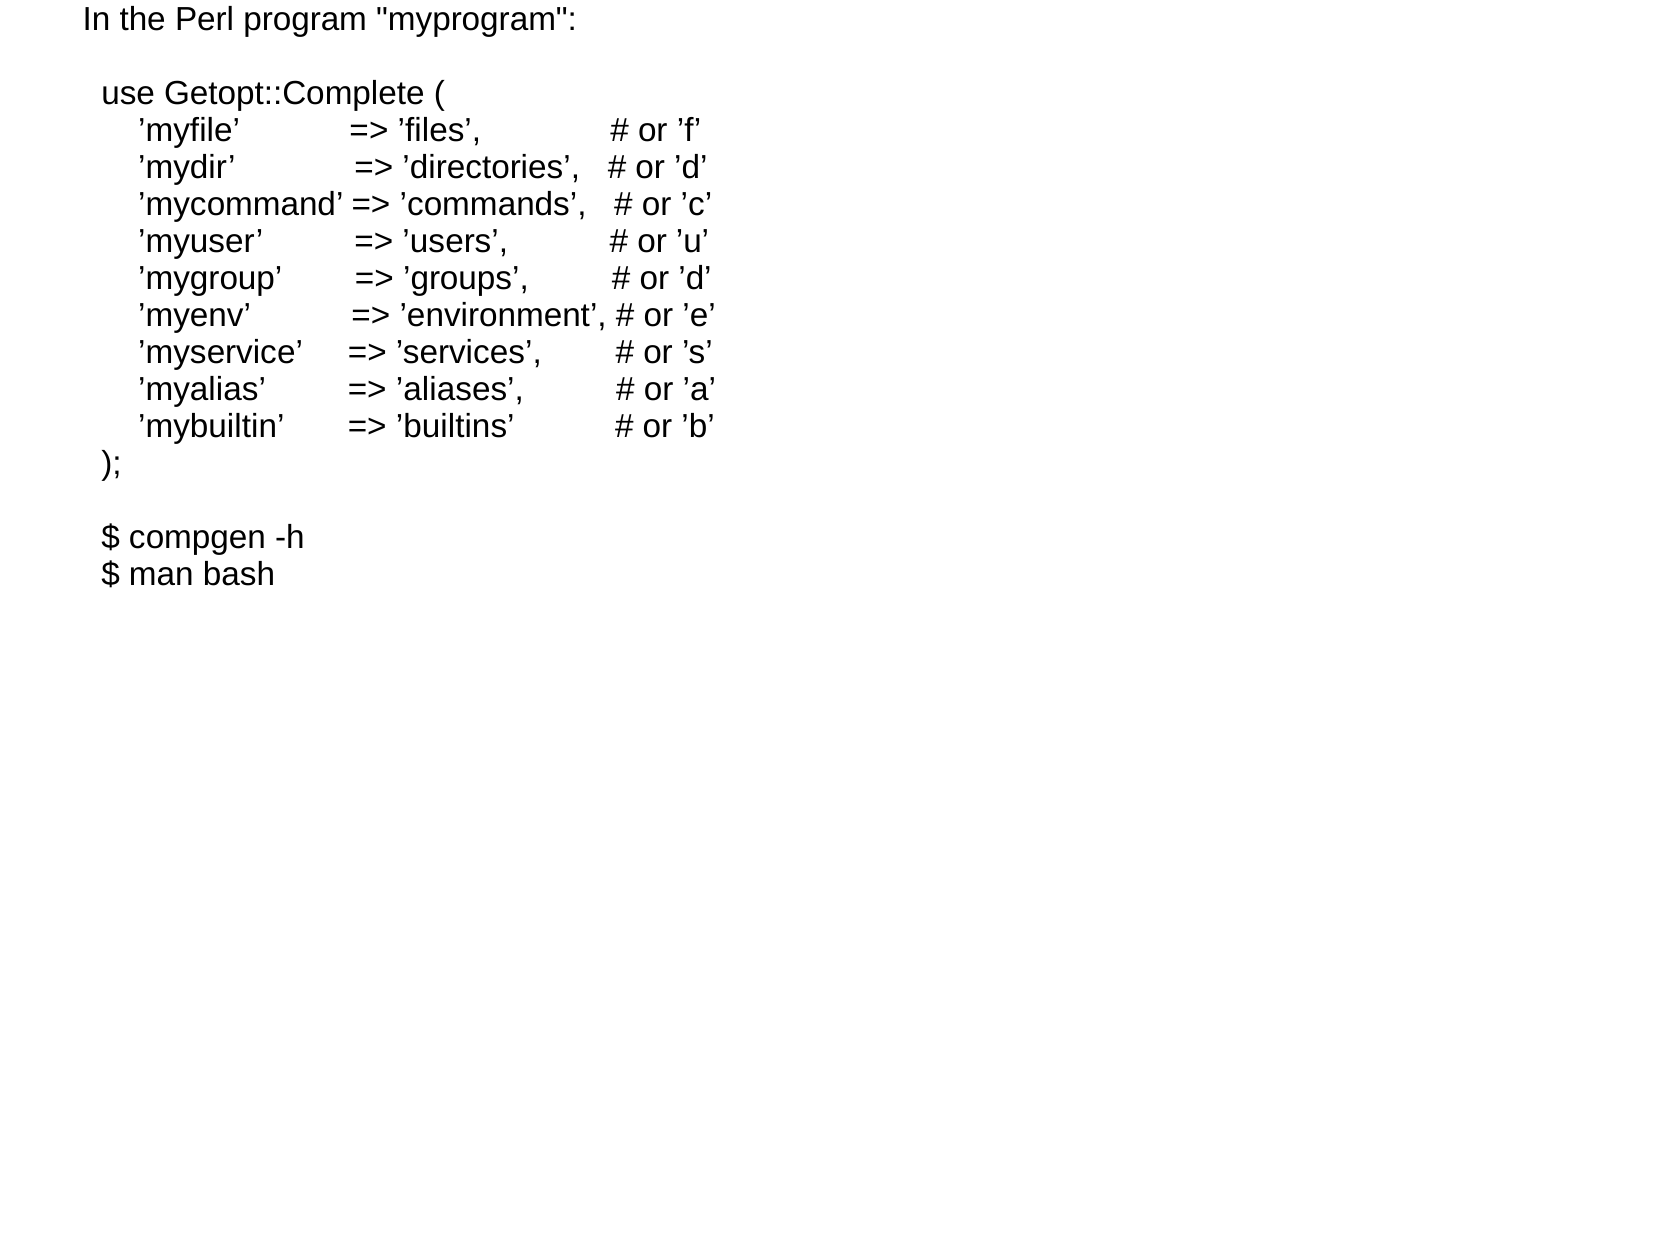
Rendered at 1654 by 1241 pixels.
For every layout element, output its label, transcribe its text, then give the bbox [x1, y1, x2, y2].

subtitle In the Perl program "myprogram": use Getopt::Complete ( ’myfile’ => ’files’, # or ’f’ ’mydir’ => ’directories’, # or ’d’ ’mycommand’ => ’commands’, # or ’c’ ’myuser’ => ’users’, # or ’u’ ’mygroup’ => ’groups’, # or ’d’ ’myenv’ => ’environment’, # or ’e’ ’myservice’ => ’services’, # or ’s’ ’myalias’ => ’aliases’, # or ’a’ ’mybuiltin’ => ’builtins’ # or ’b’ ); $ compgen -h $ man bash [82, 0, 1571, 1060]
